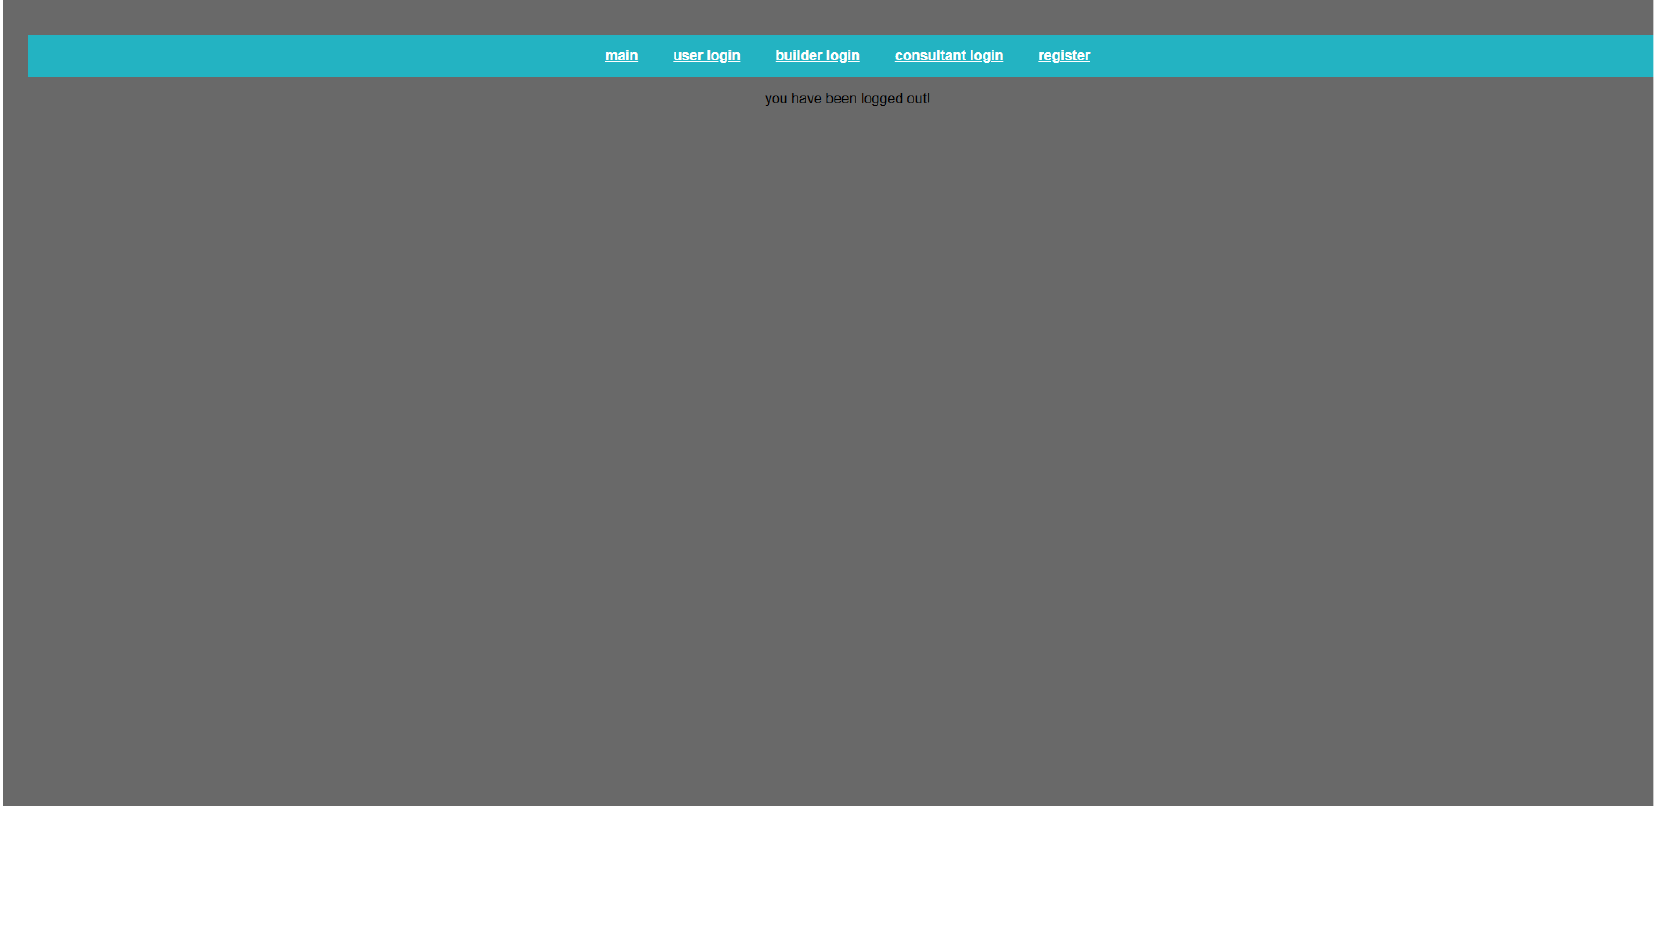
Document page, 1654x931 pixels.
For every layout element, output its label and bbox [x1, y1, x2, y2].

picture [3, 0, 1654, 806]
